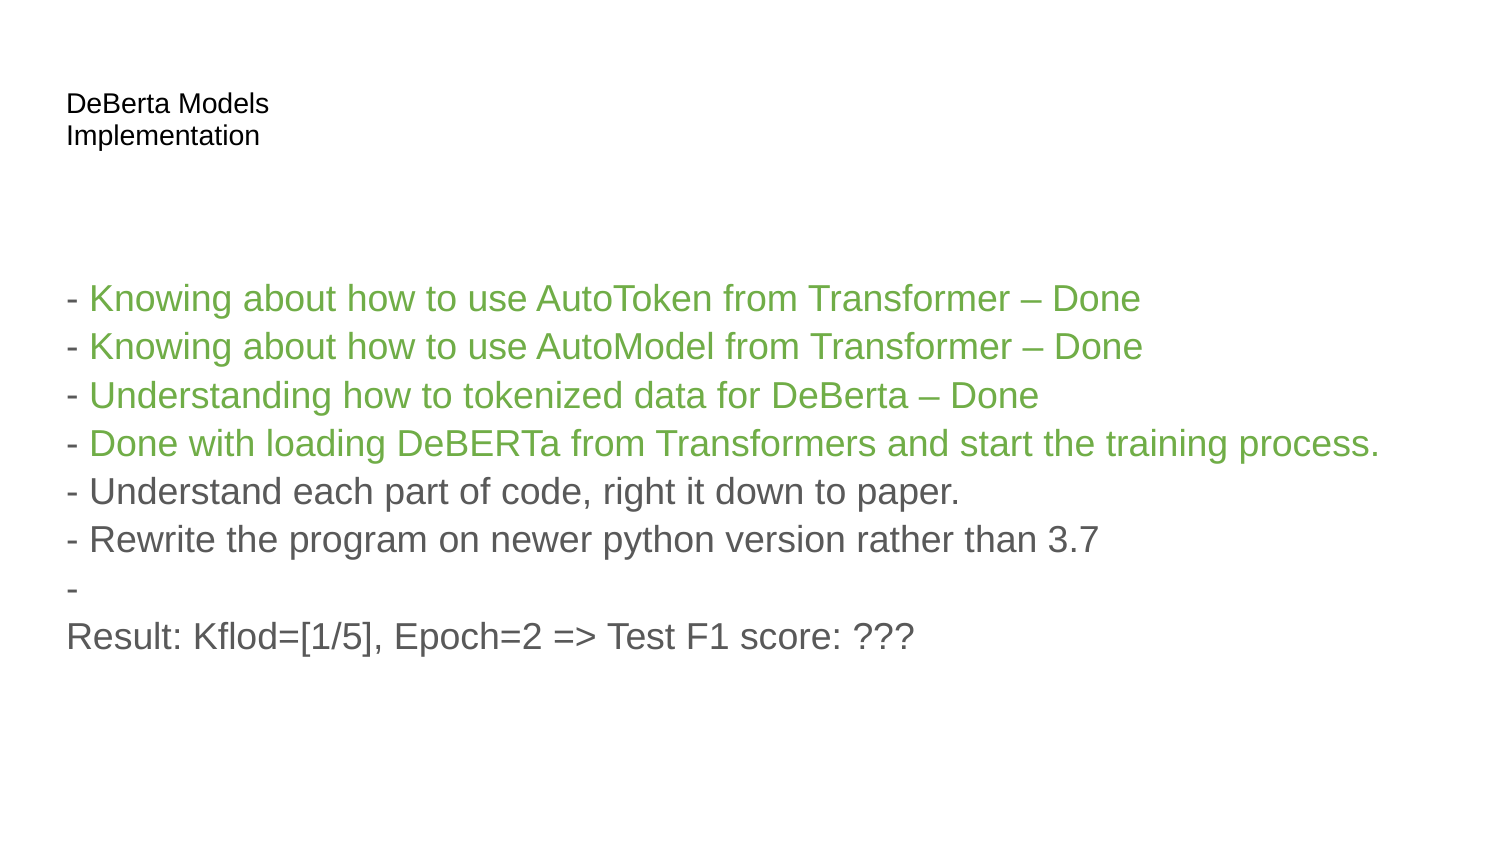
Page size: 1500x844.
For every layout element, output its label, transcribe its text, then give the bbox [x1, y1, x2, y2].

title DeBerta Models Implementation [51, 72, 1449, 167]
list Knowing about how to use AutoToken from Transformer – Done Knowing about how to use AutoModel from Transformer – Done Understanding how to tokenized data for DeBerta – Done Done with loading DeBERTa from Transformers and start the training process. Understand each part of code, right it down to paper. Rewrite the program on newer python version rather than 3.7 Result: Kflod=[1/5], Epoch=2 => Test F1 score: ??? [51, 256, 1449, 750]
